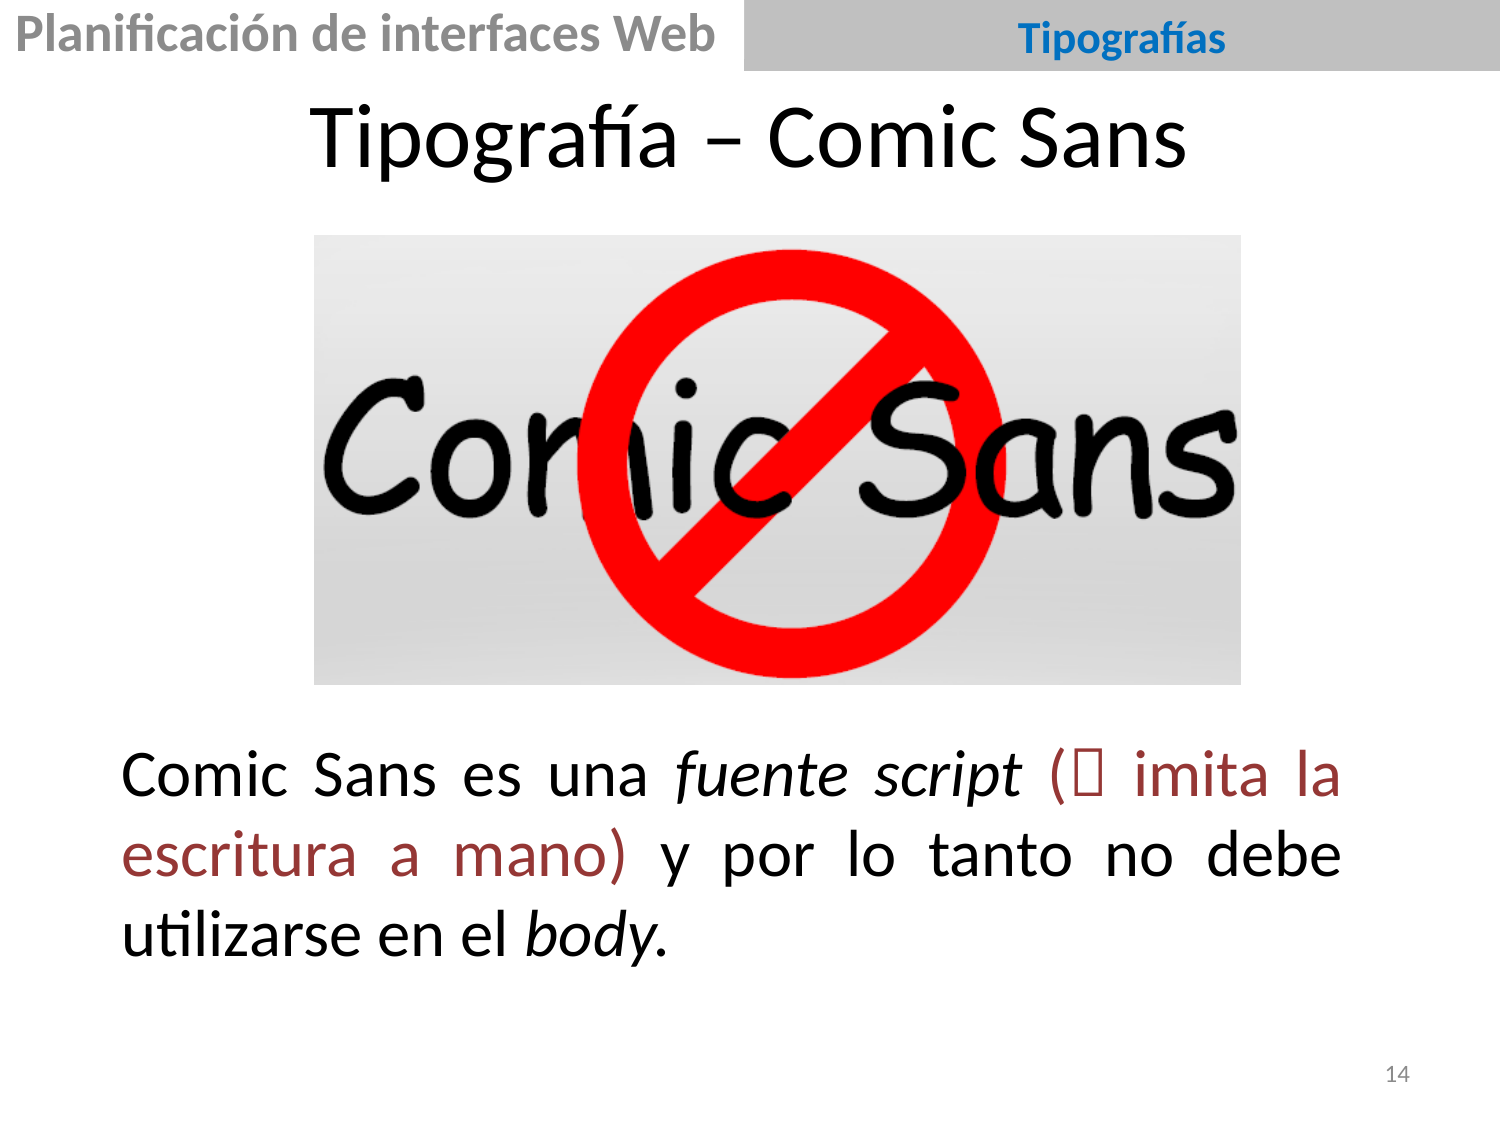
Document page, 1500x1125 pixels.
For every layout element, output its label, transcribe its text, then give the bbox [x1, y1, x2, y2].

slide_number <número> [1074, 1042, 1425, 1103]
picture [314, 235, 1241, 686]
title Tipografía – Comic Sans [75, 60, 1425, 225]
list Comic Sans es una fuente script ( imita la escritura a mano) y por lo tanto no debe utilizarse en el body. [106, 255, 1359, 998]
title Tipografías [744, 0, 1500, 71]
title Planificación de interfaces Web [0, 0, 745, 60]
